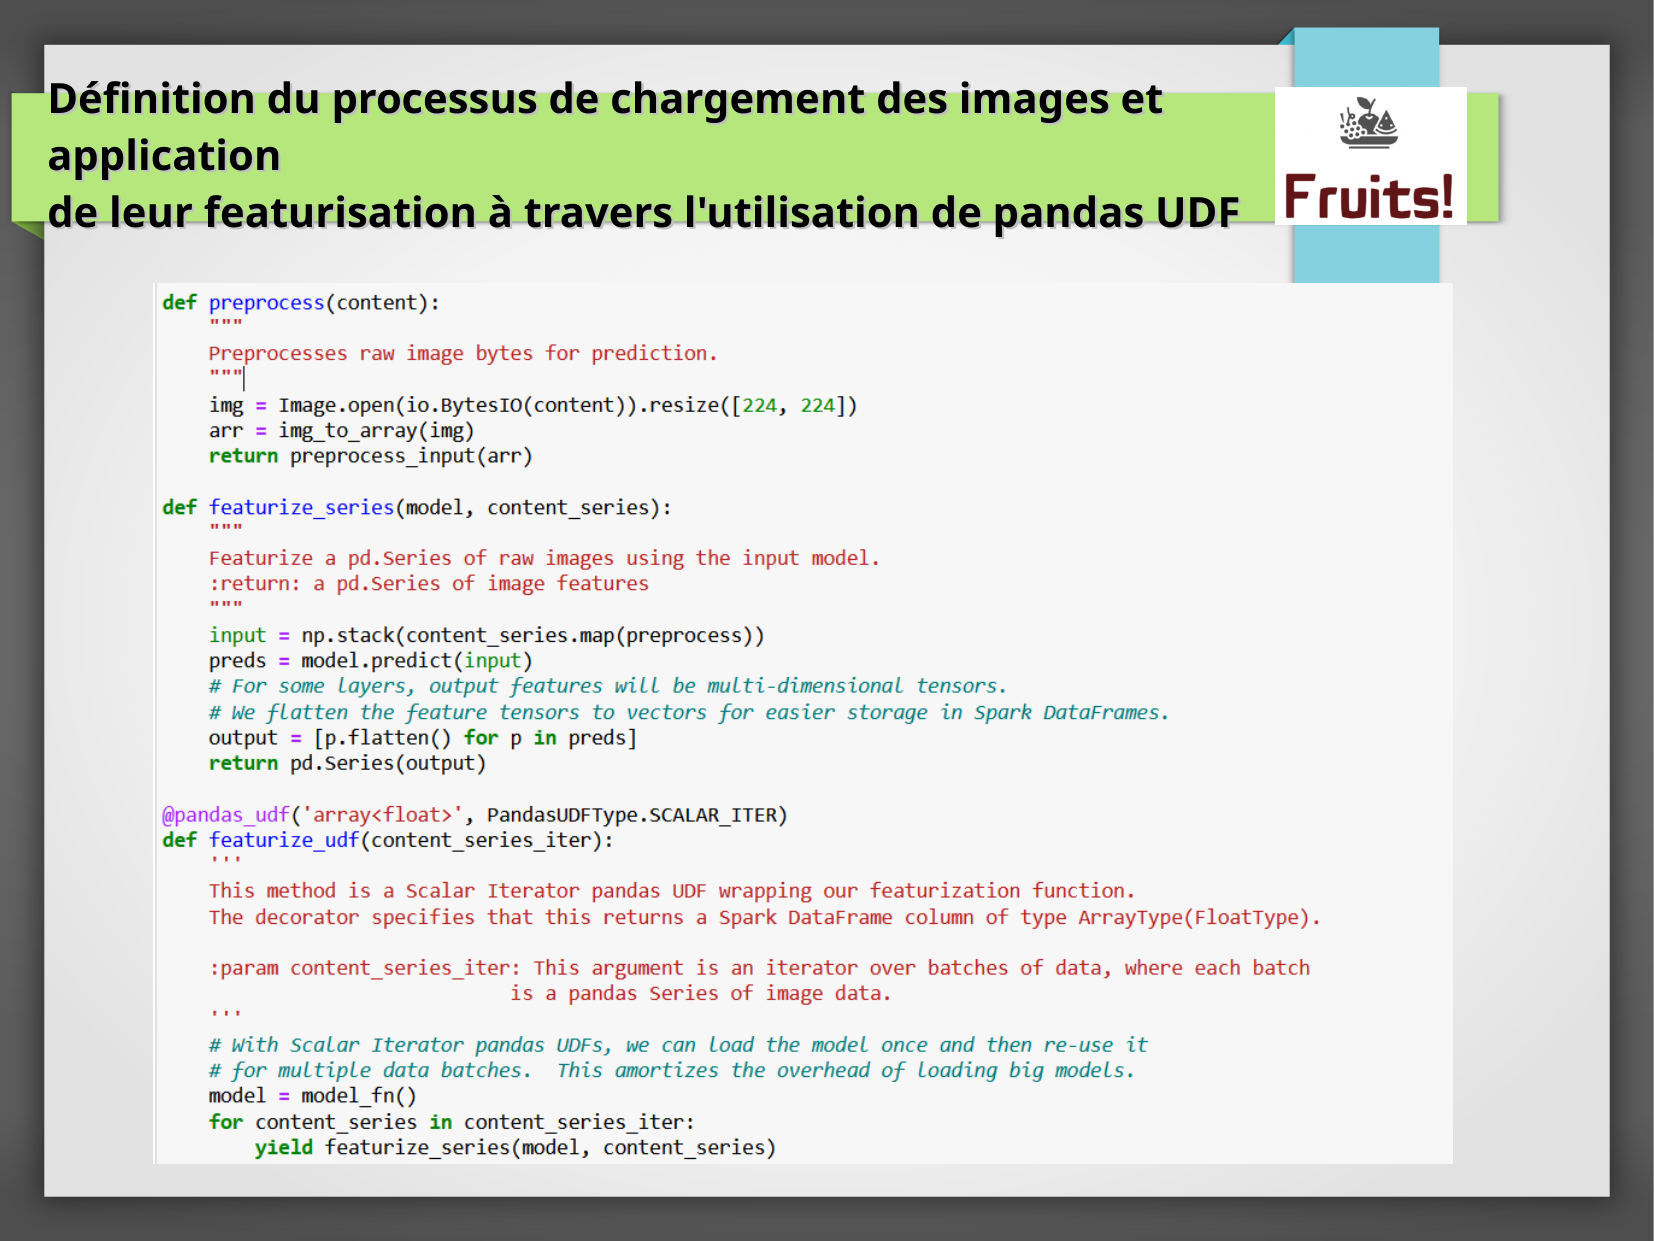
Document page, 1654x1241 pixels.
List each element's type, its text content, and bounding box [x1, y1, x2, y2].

picture [0, 0, 1654, 1241]
title Définition du processus de chargement des images et application de leur featurisation à travers l'utilisation de pandas UDF [47, 70, 1382, 238]
